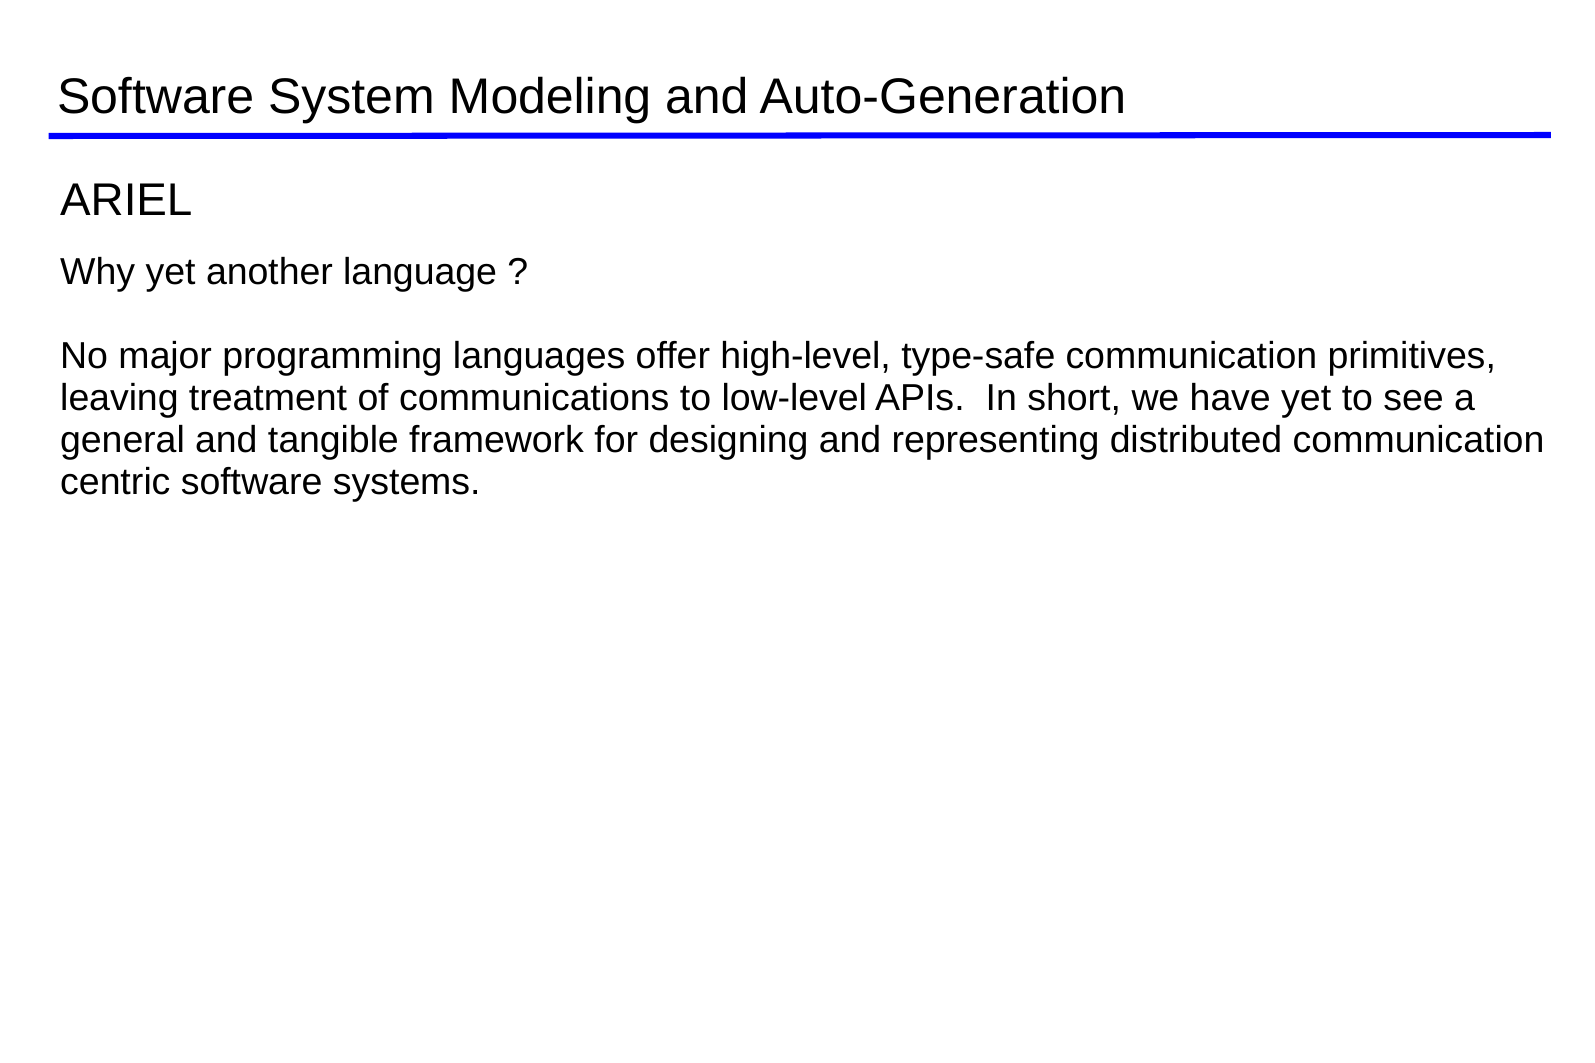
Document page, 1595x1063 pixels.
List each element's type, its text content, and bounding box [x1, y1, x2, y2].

text_box ARIEL [45, 166, 208, 233]
text_box Software System Modeling and Auto-Generation [42, 60, 1142, 132]
text_box Why yet another language ? No major programming languages offer high-level, type-safe communication primitives, leaving treatment of communications to low-level APIs. In short, we have yet to see a general and tangible framework for designing and representing distributed communication centric software systems. [45, 243, 1570, 511]
